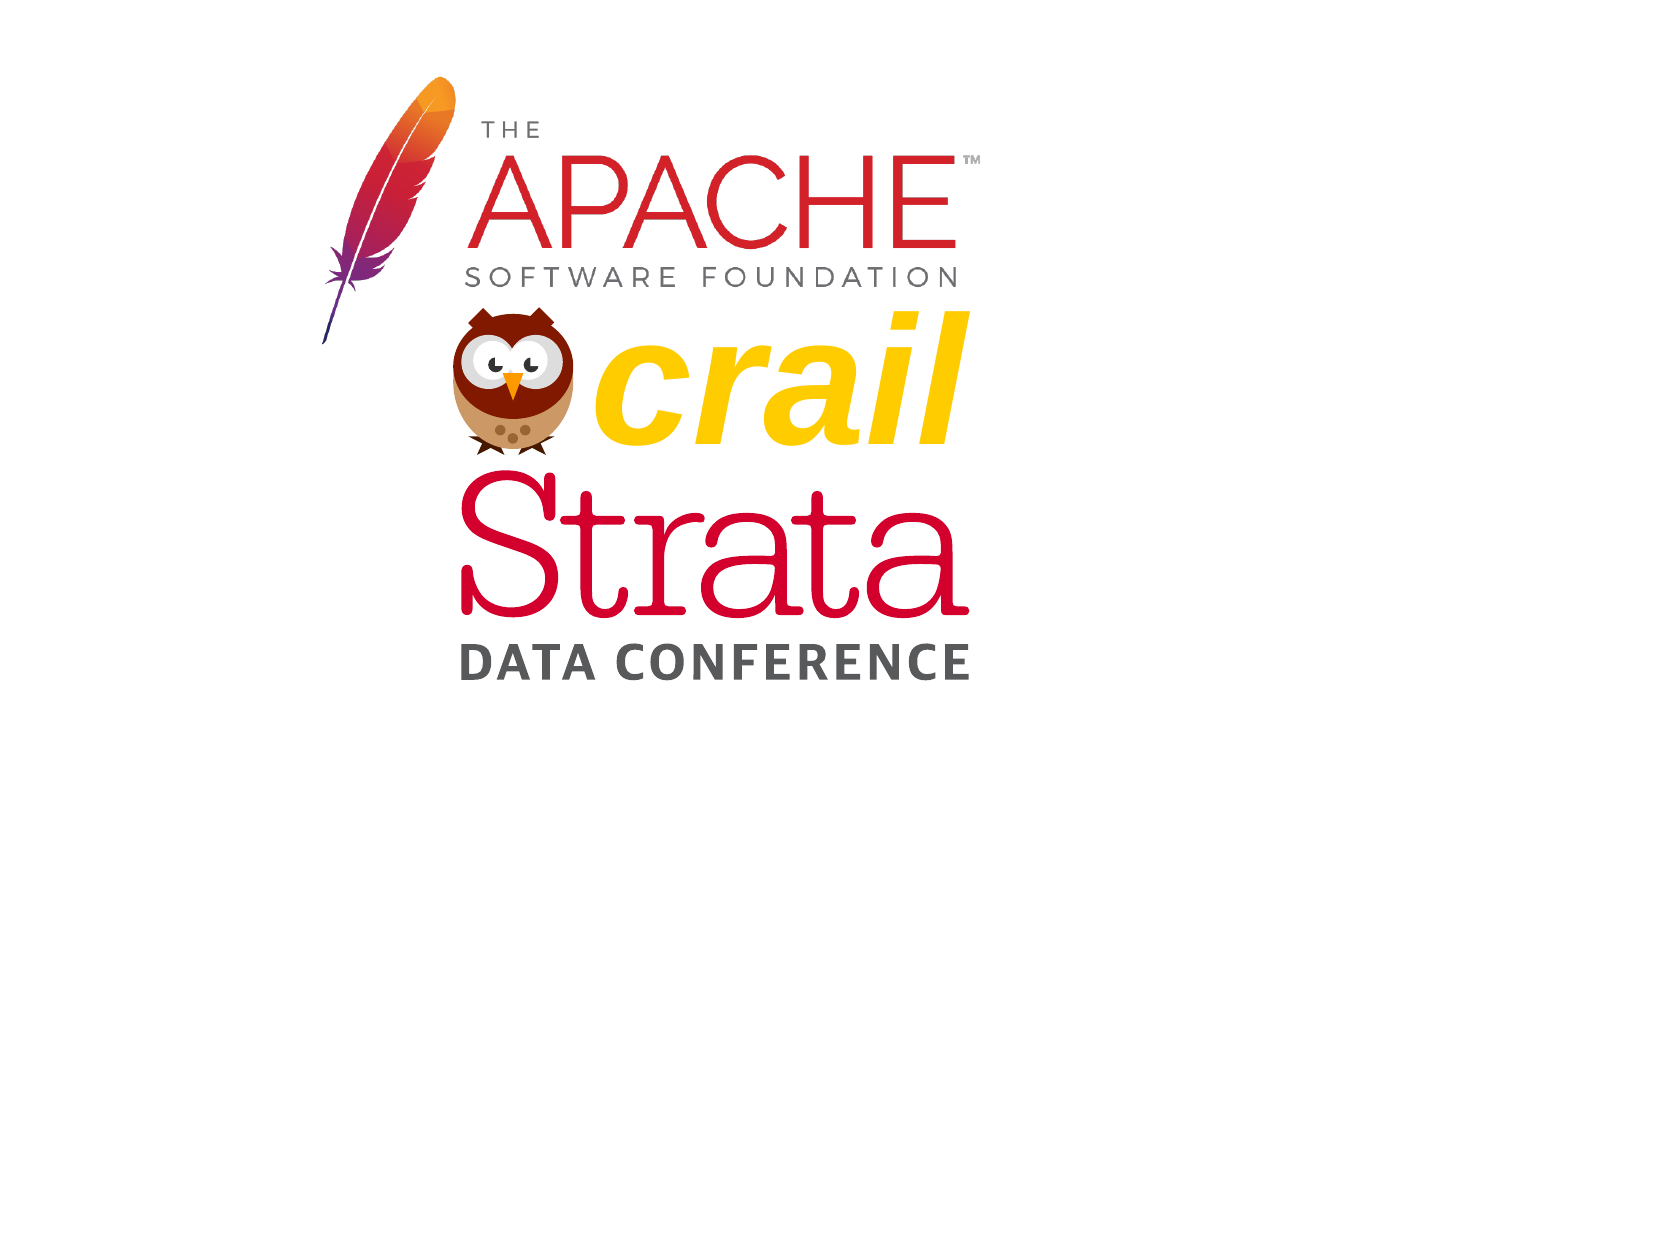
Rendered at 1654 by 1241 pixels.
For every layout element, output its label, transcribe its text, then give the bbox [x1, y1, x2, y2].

picture [461, 470, 970, 681]
text_box crail [575, 278, 1065, 484]
picture [285, 31, 1021, 391]
text_box [453, 391, 573, 455]
